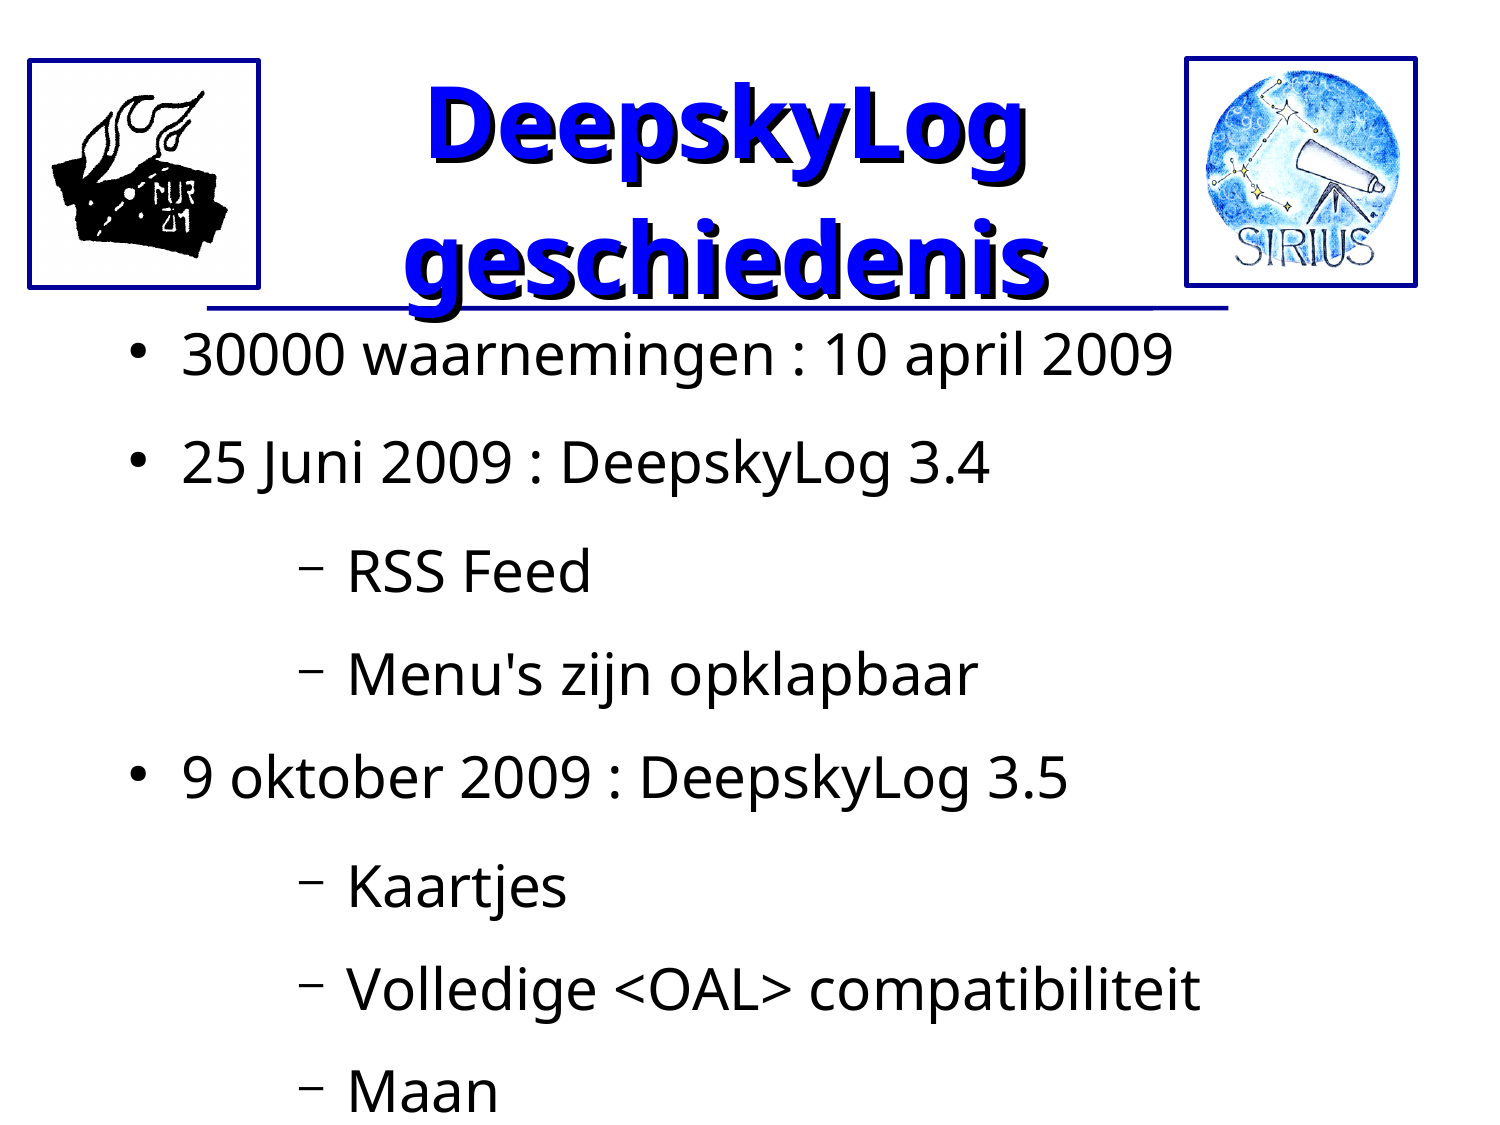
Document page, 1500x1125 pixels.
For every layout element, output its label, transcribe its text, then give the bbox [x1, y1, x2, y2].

list 30000 waarnemingen : 10 april 2009 25 Juni 2009 : DeepskyLog 3.4 RSS Feed Menu's zijn opklapbaar 9 oktober 2009 : DeepskyLog 3.5 Kaartjes Volledige <OAL> compatibiliteit Maan [110, 312, 1392, 1016]
picture [1195, 63, 1411, 281]
title DeepskyLog geschiedenis [281, 47, 1169, 312]
picture [32, 63, 256, 284]
